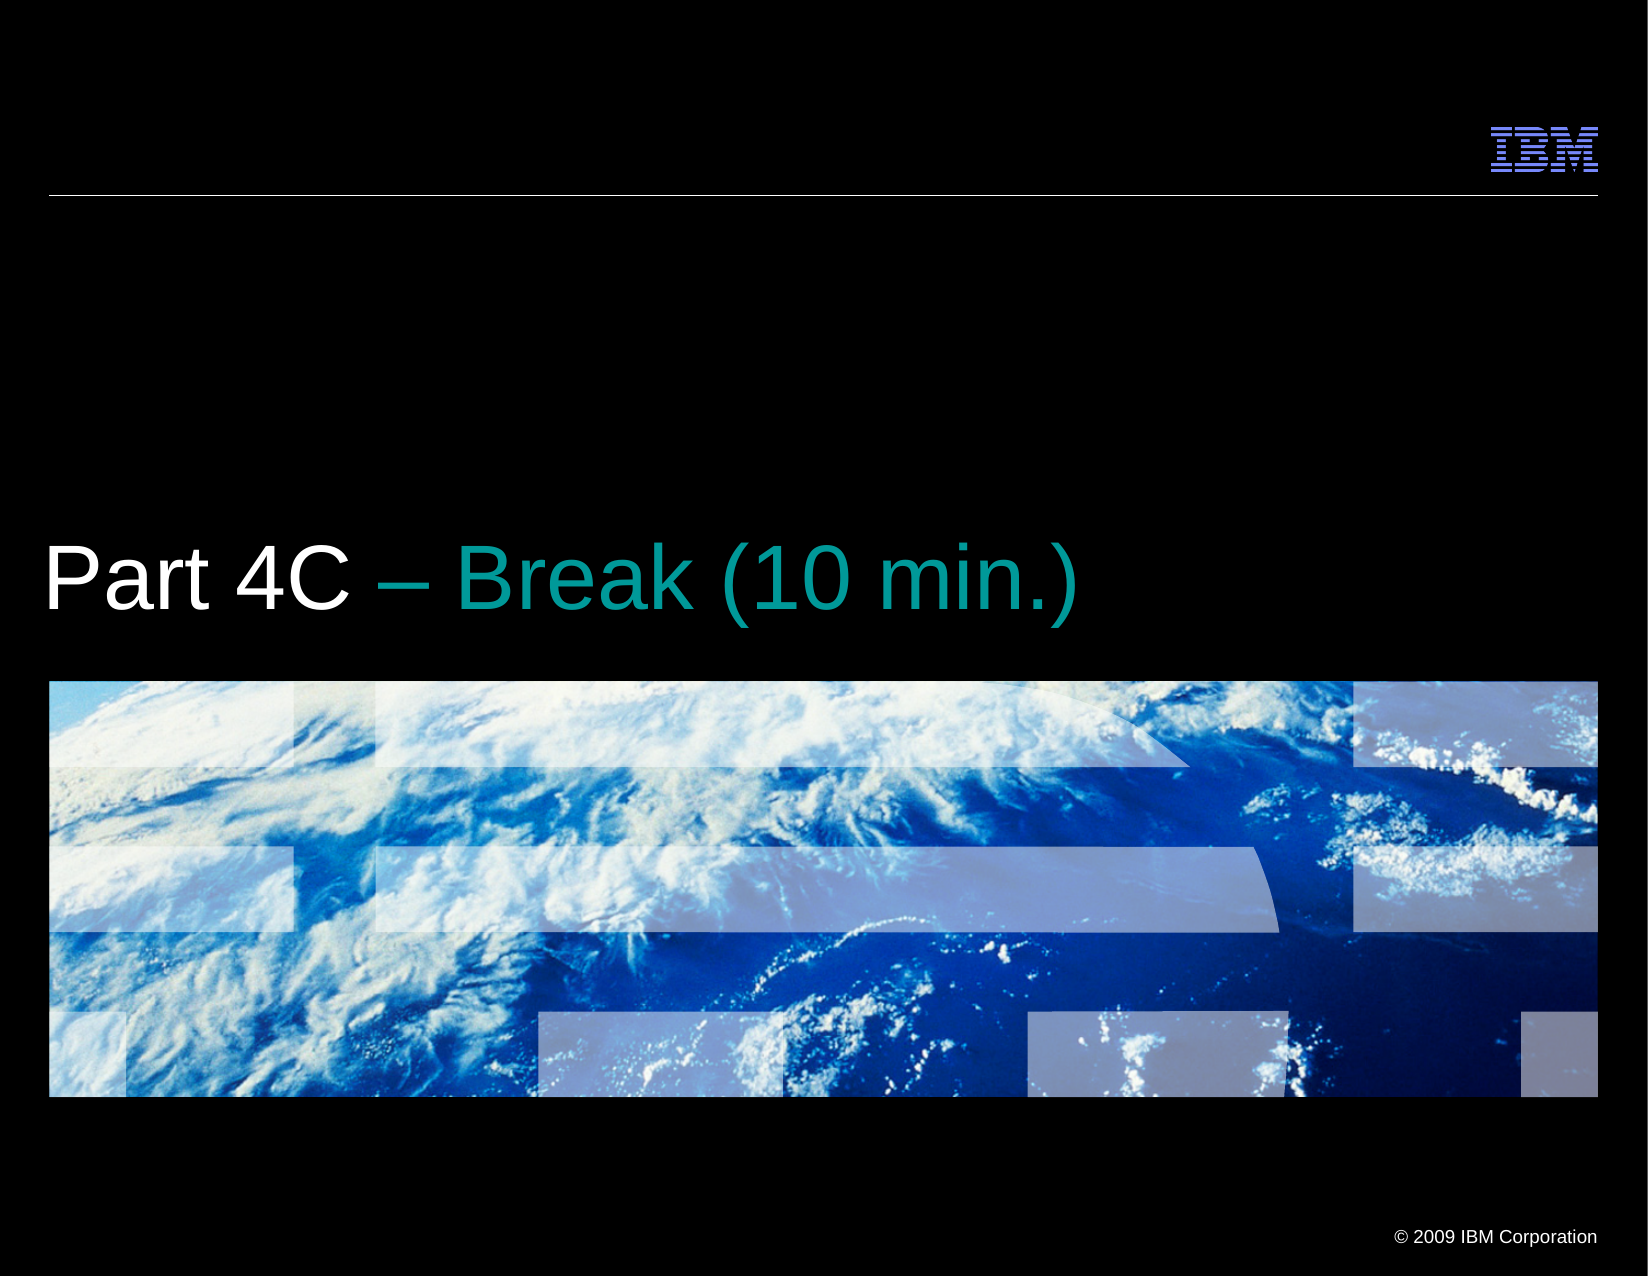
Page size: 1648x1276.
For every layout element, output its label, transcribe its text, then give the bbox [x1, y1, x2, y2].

picture [1491, 127, 1598, 172]
picture [49, 681, 1598, 1097]
title Part 4C – Break (10 min.) [25, 263, 1598, 638]
